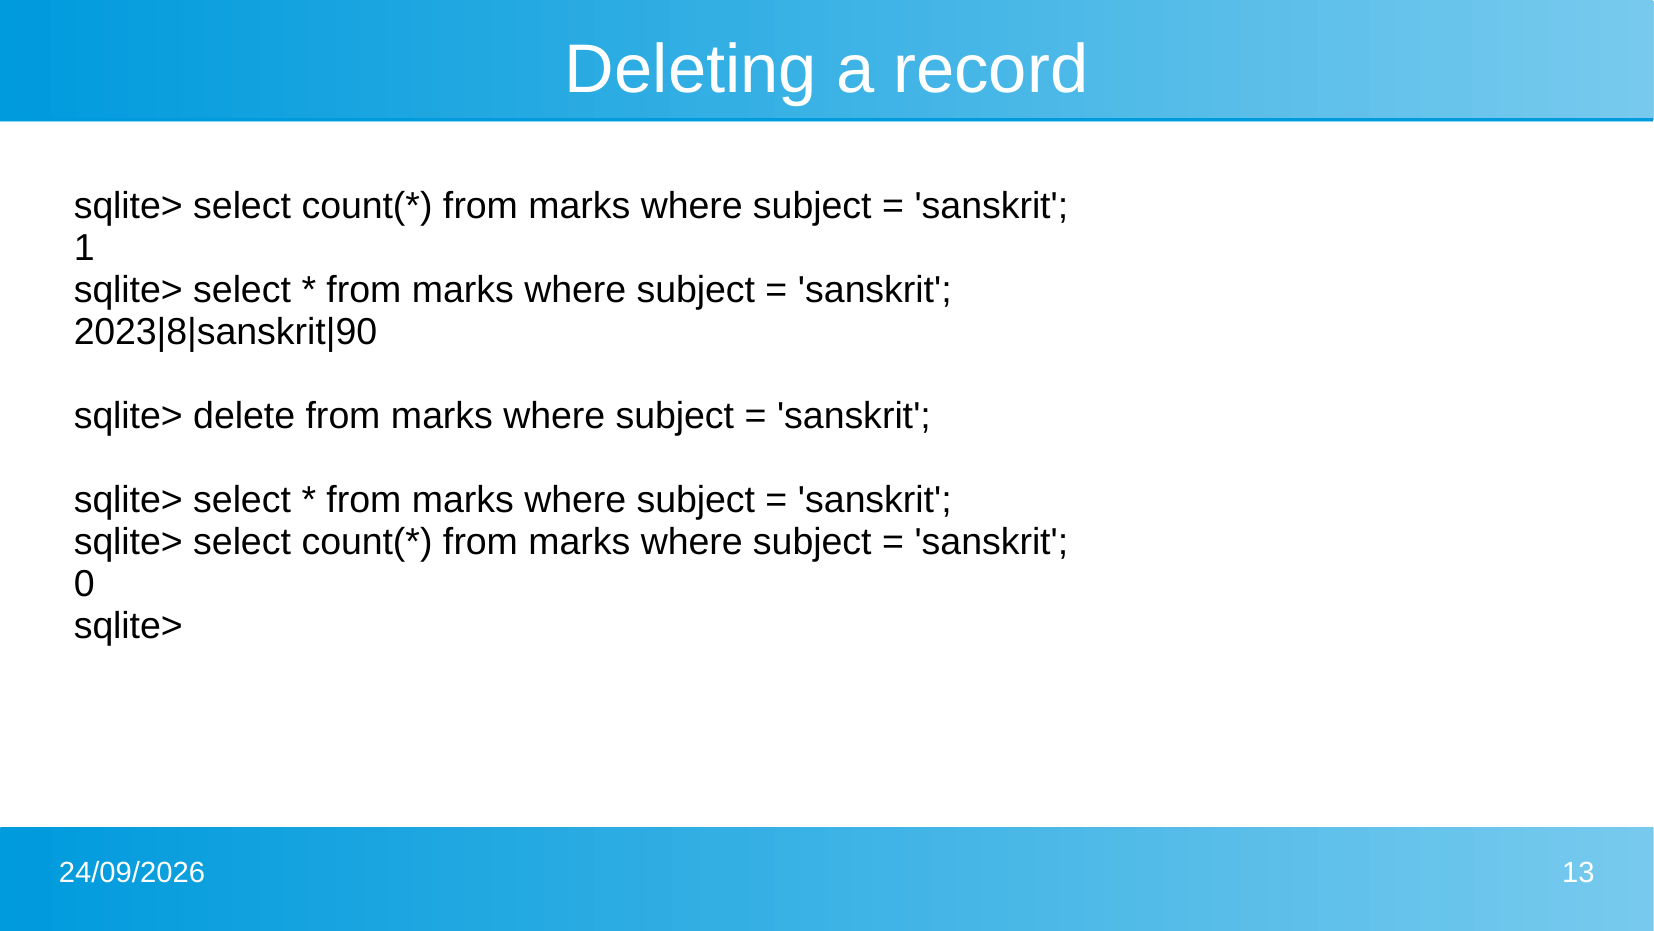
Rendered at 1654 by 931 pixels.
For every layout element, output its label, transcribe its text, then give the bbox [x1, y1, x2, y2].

text_box sqlite> select count(*) from marks where subject = 'sanskrit'; 1 sqlite> select * from marks where subject = 'sanskrit'; 2023|8|sanskrit|90 sqlite> delete from marks where subject = 'sanskrit'; sqlite> select * from marks where subject = 'sanskrit'; sqlite> select count(*) from marks where subject = 'sanskrit'; 0 sqlite> [59, 177, 1625, 906]
title Deleting a record [59, 29, 1595, 108]
